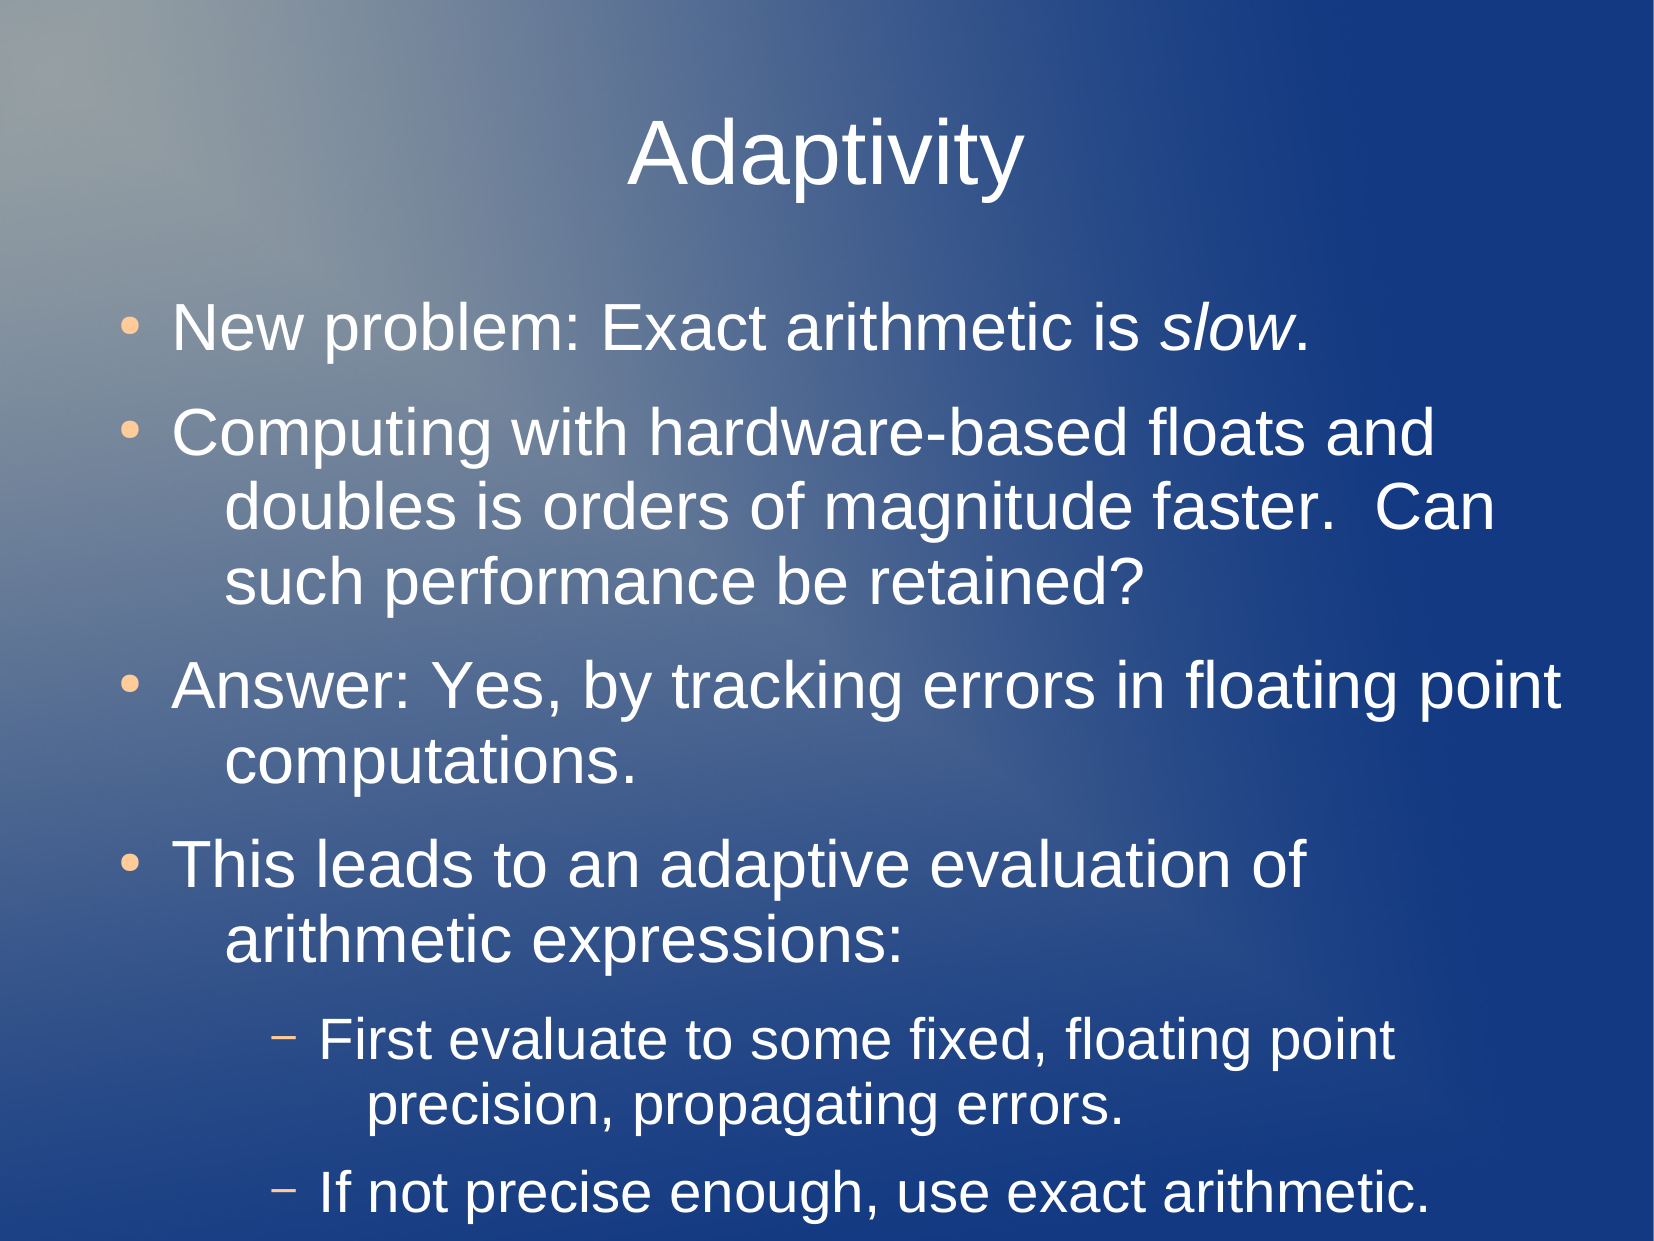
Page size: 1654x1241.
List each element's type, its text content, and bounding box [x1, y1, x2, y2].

picture [0, 0, 1654, 1241]
list New problem: Exact arithmetic is slow. Computing with hardware-based floats and doubles is orders of magnitude faster. Can such performance be retained? Answer: Yes, by tracking errors in floating point computations. This leads to an adaptive evaluation of arithmetic expressions: First evaluate to some fixed, floating point precision, propagating errors. If not precise enough, use exact arithmetic. [82, 290, 1571, 1225]
title Adaptivity [82, 56, 1571, 250]
